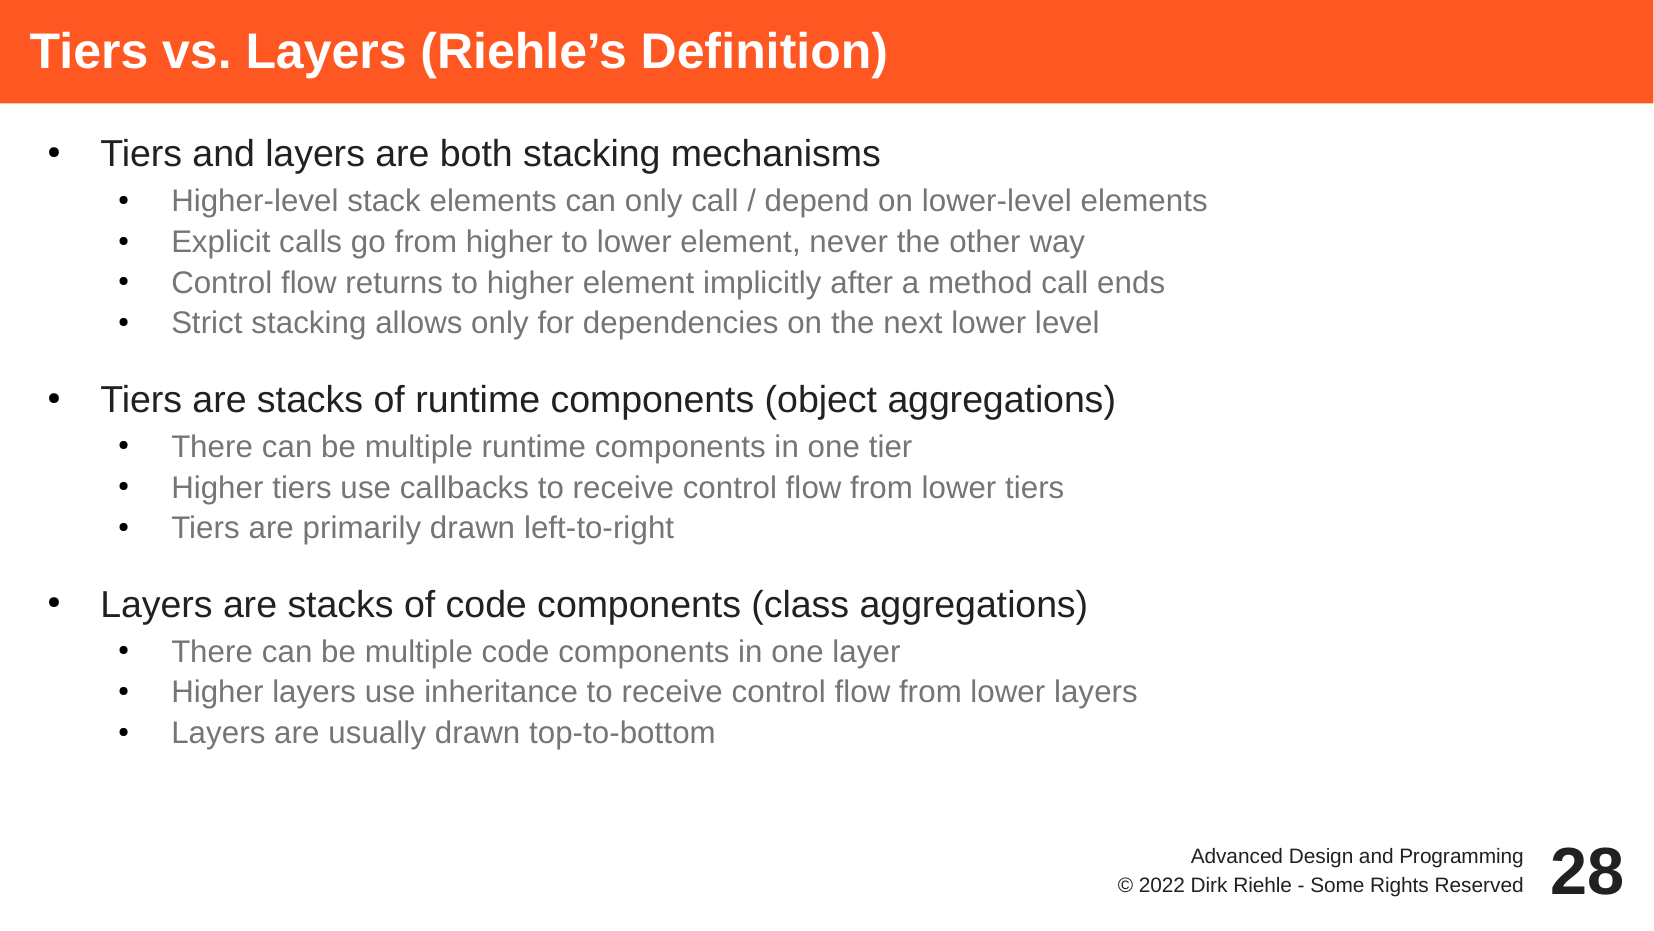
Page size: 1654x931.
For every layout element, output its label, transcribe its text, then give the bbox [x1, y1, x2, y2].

list Tiers and layers are both stacking mechanisms Higher-level stack elements can only call / depend on lower-level elements Explicit calls go from higher to lower element, never the other way Control flow returns to higher element implicitly after a method call ends Strict stacking allows only for dependencies on the next lower level Tiers are stacks of runtime components (object aggregations) There can be multiple runtime components in one tier Higher tiers use callbacks to receive control flow from lower tiers Tiers are primarily drawn left-to-right Layers are stacks of code components (class aggregations) There can be multiple code components in one layer Higher layers use inheritance to receive control flow from lower layers Layers are usually drawn top-to-bottom [29, 132, 1625, 813]
title Tiers vs. Layers (Riehle’s Definition) [0, 0, 1654, 104]
